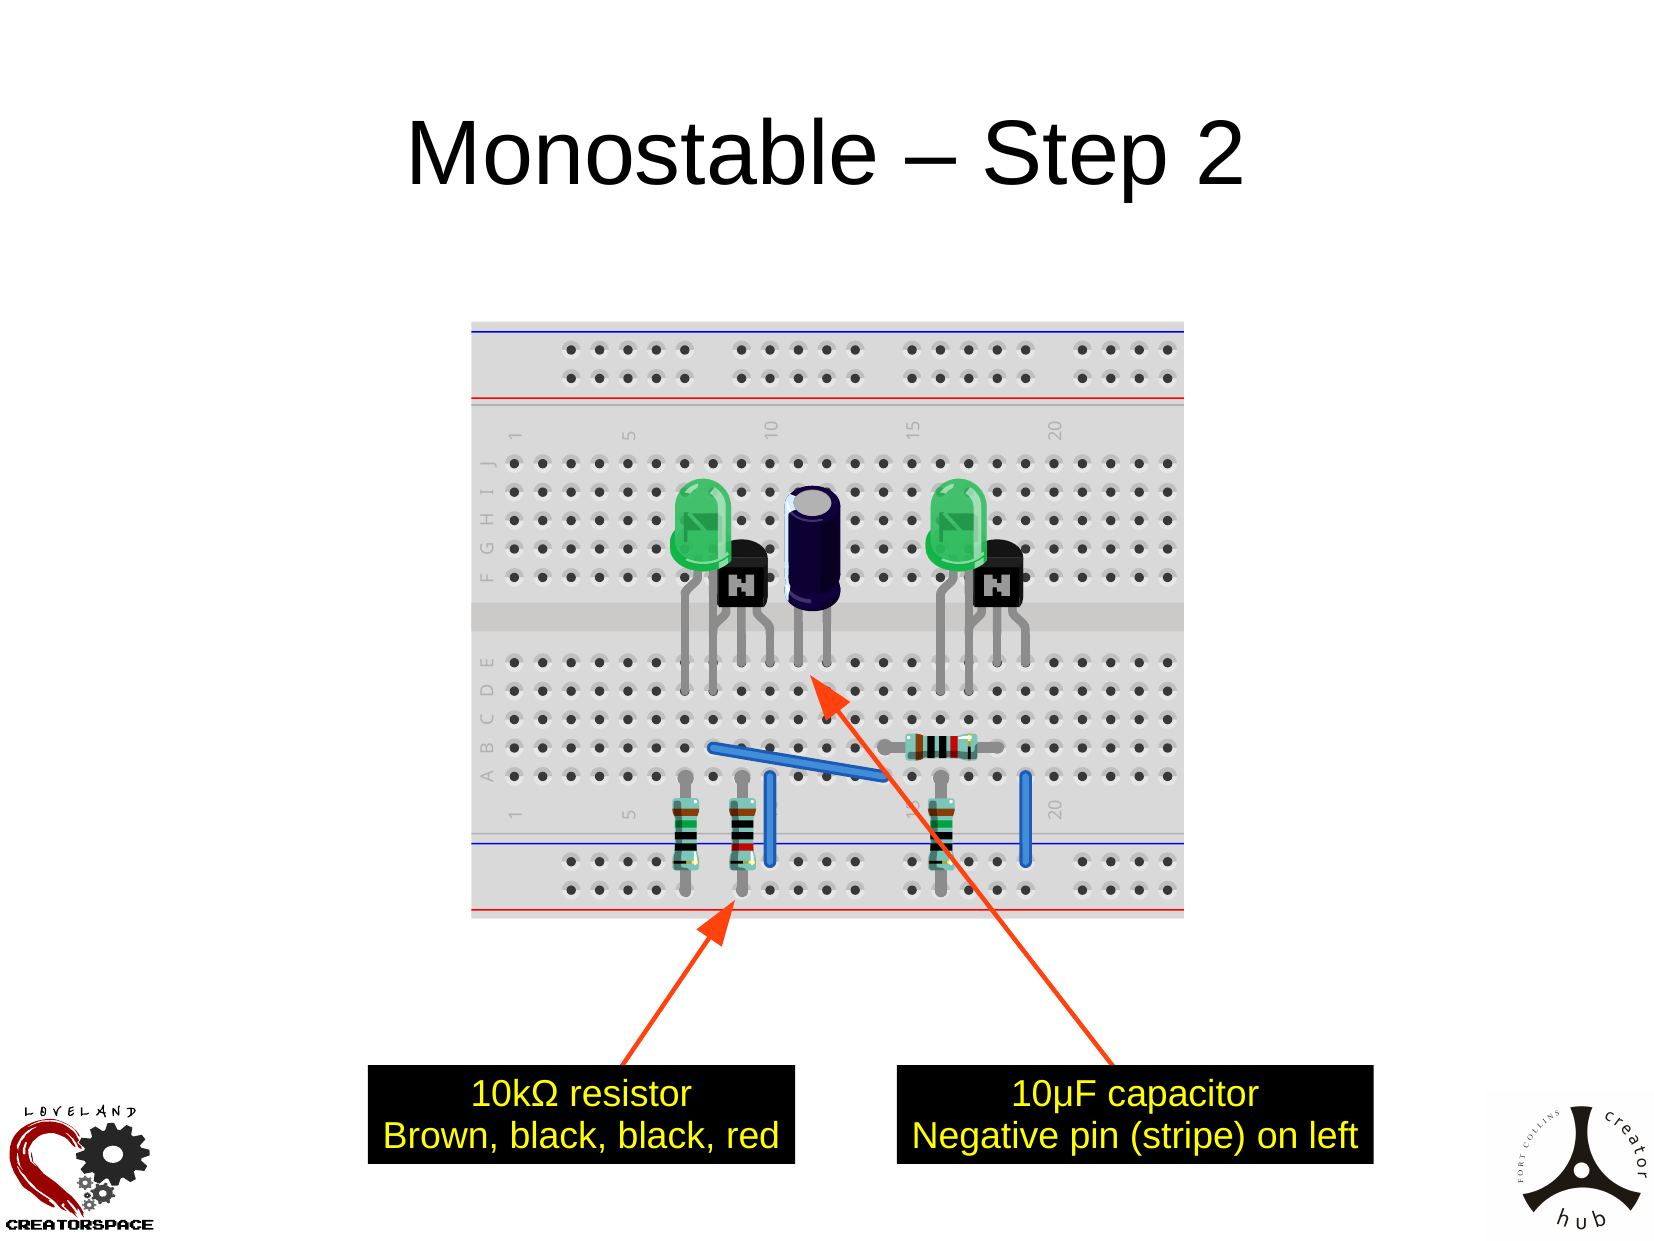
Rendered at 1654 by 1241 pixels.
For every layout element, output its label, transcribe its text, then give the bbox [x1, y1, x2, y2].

text_box 10μF capacitor Negative pin (stripe) on left [896, 1065, 1374, 1164]
picture [1485, 1090, 1654, 1241]
title Monostable – Step 2 [82, 49, 1571, 257]
text_box 10kΩ resistor Brown, black, black, red [367, 1065, 796, 1164]
picture [469, 320, 1184, 921]
